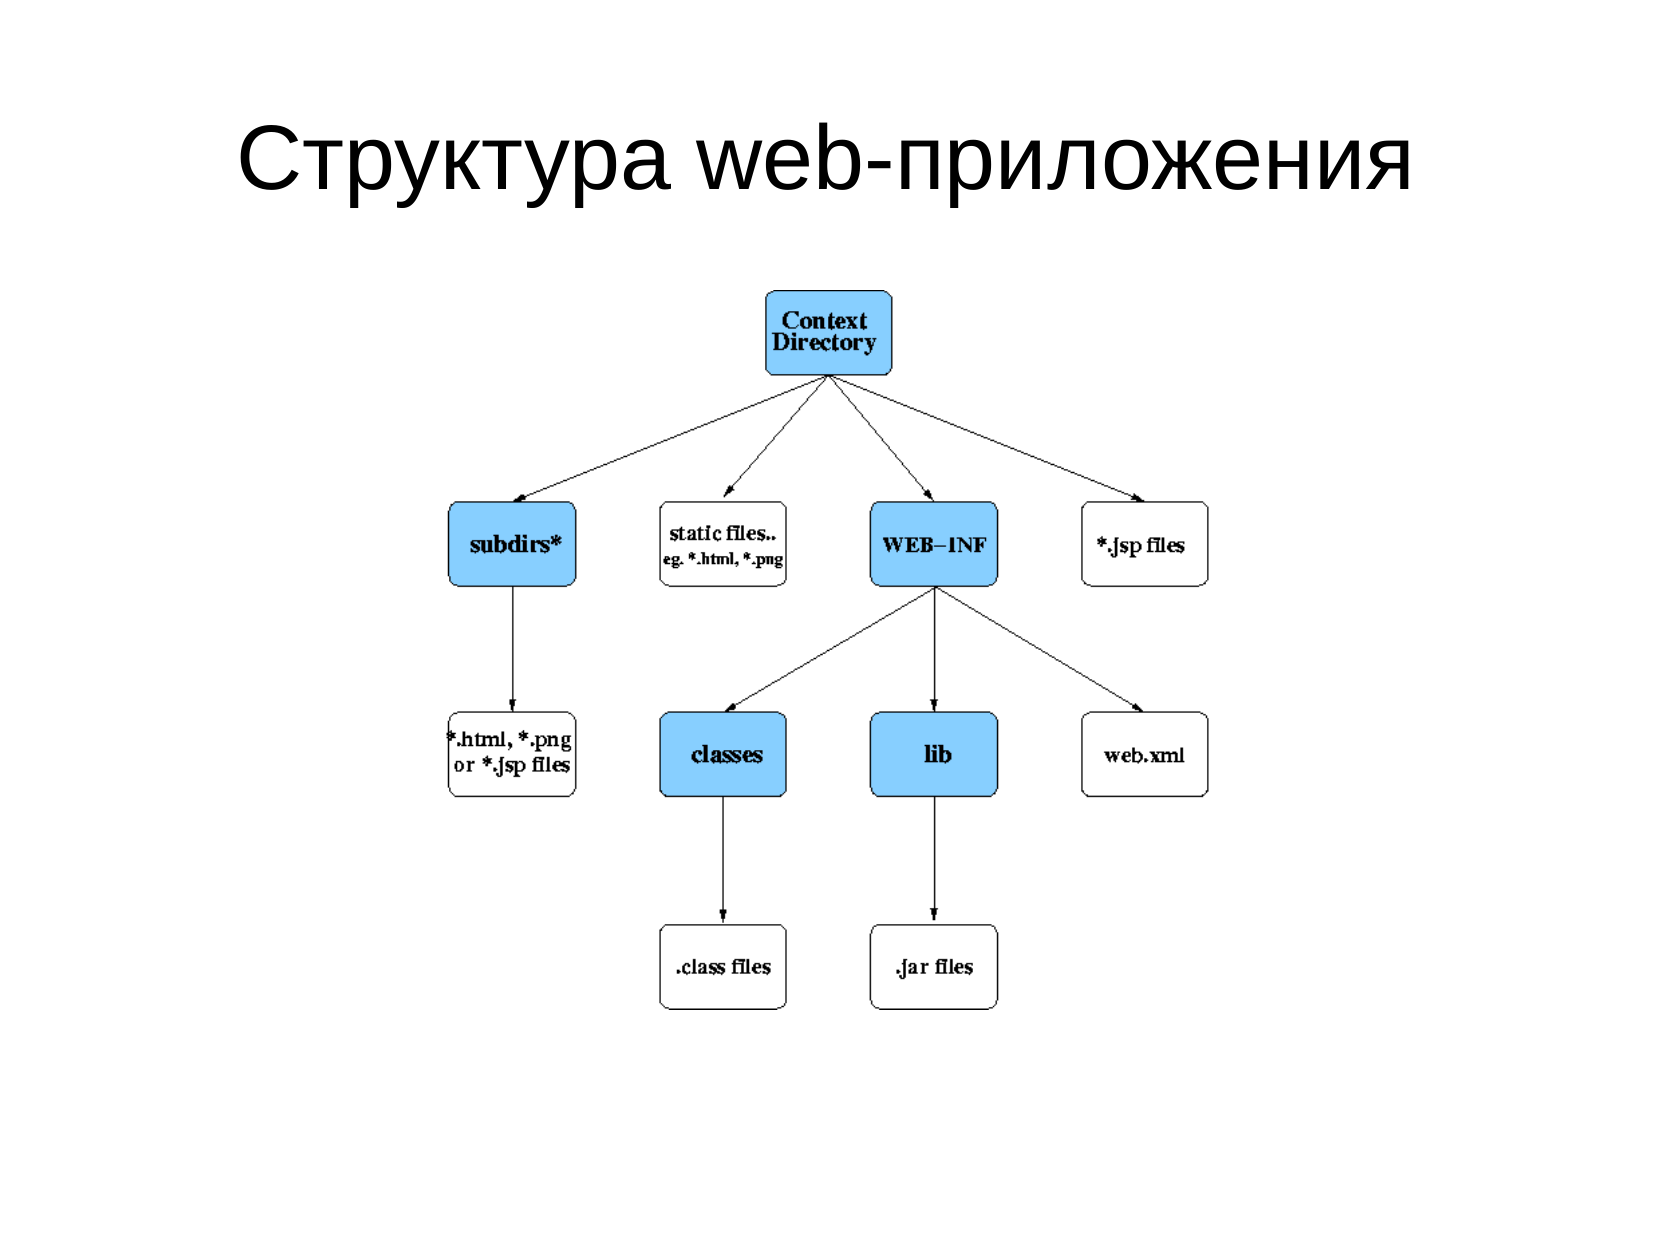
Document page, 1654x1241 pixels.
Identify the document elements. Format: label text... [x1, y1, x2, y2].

picture [444, 290, 1210, 1010]
title Структура web-приложения [82, 49, 1571, 257]
